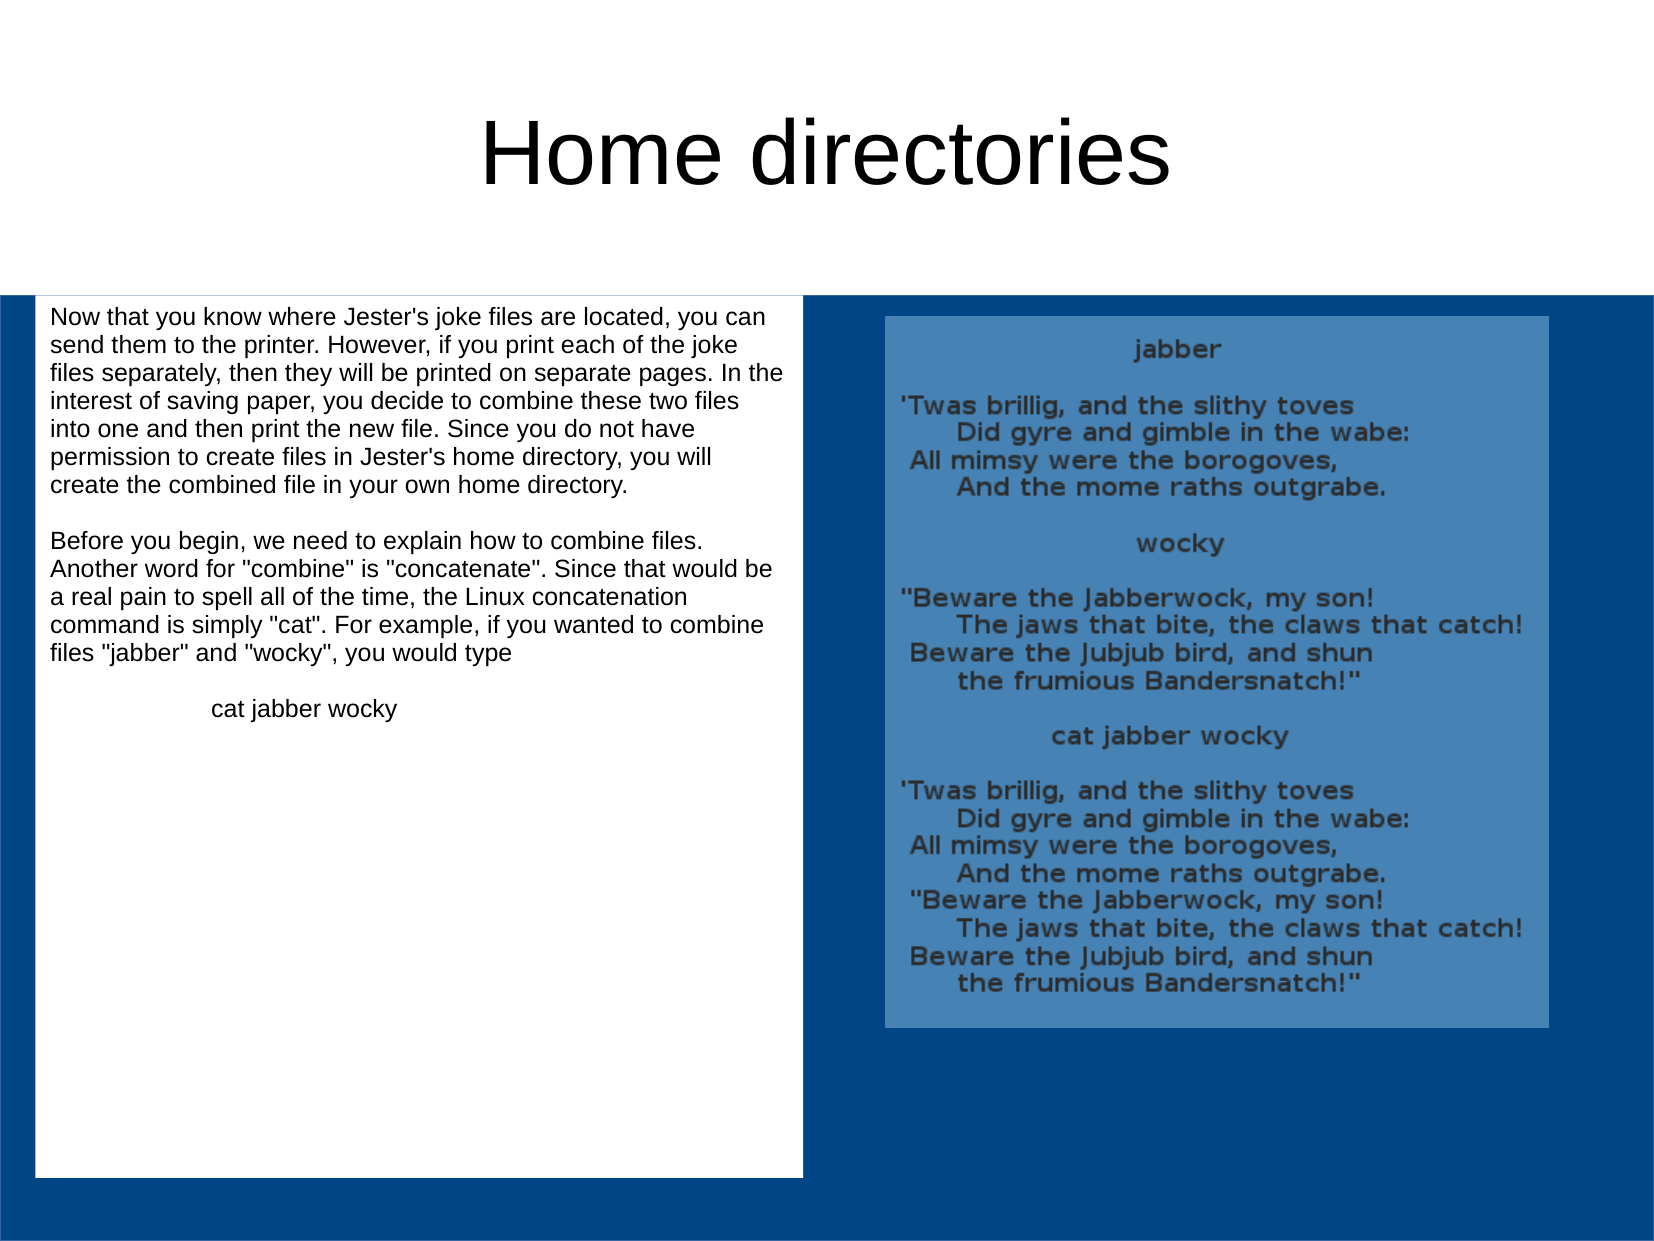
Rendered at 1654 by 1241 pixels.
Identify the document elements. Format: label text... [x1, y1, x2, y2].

title Home directories [82, 49, 1571, 257]
text_box Now that you know where Jester's joke files are located, you can send them to the printer. However, if you print each of the joke files separately, then they will be printed on separate pages. In the interest of saving paper, you decide to combine these two files into one and then print the new file. Since you do not have permission to create files in Jester's home directory, you will create the combined file in your own home directory. Before you begin, we need to explain how to combine files. Another word for "combine" is "concatenate". Since that would be a real pain to spell all of the time, the Linux concatenation command is simply "cat". For example, if you wanted to combine files "jabber" and "wocky", you would type cat jabber wocky [35, 295, 804, 1178]
text_box [0, 295, 1654, 1241]
picture [885, 316, 1549, 1028]
